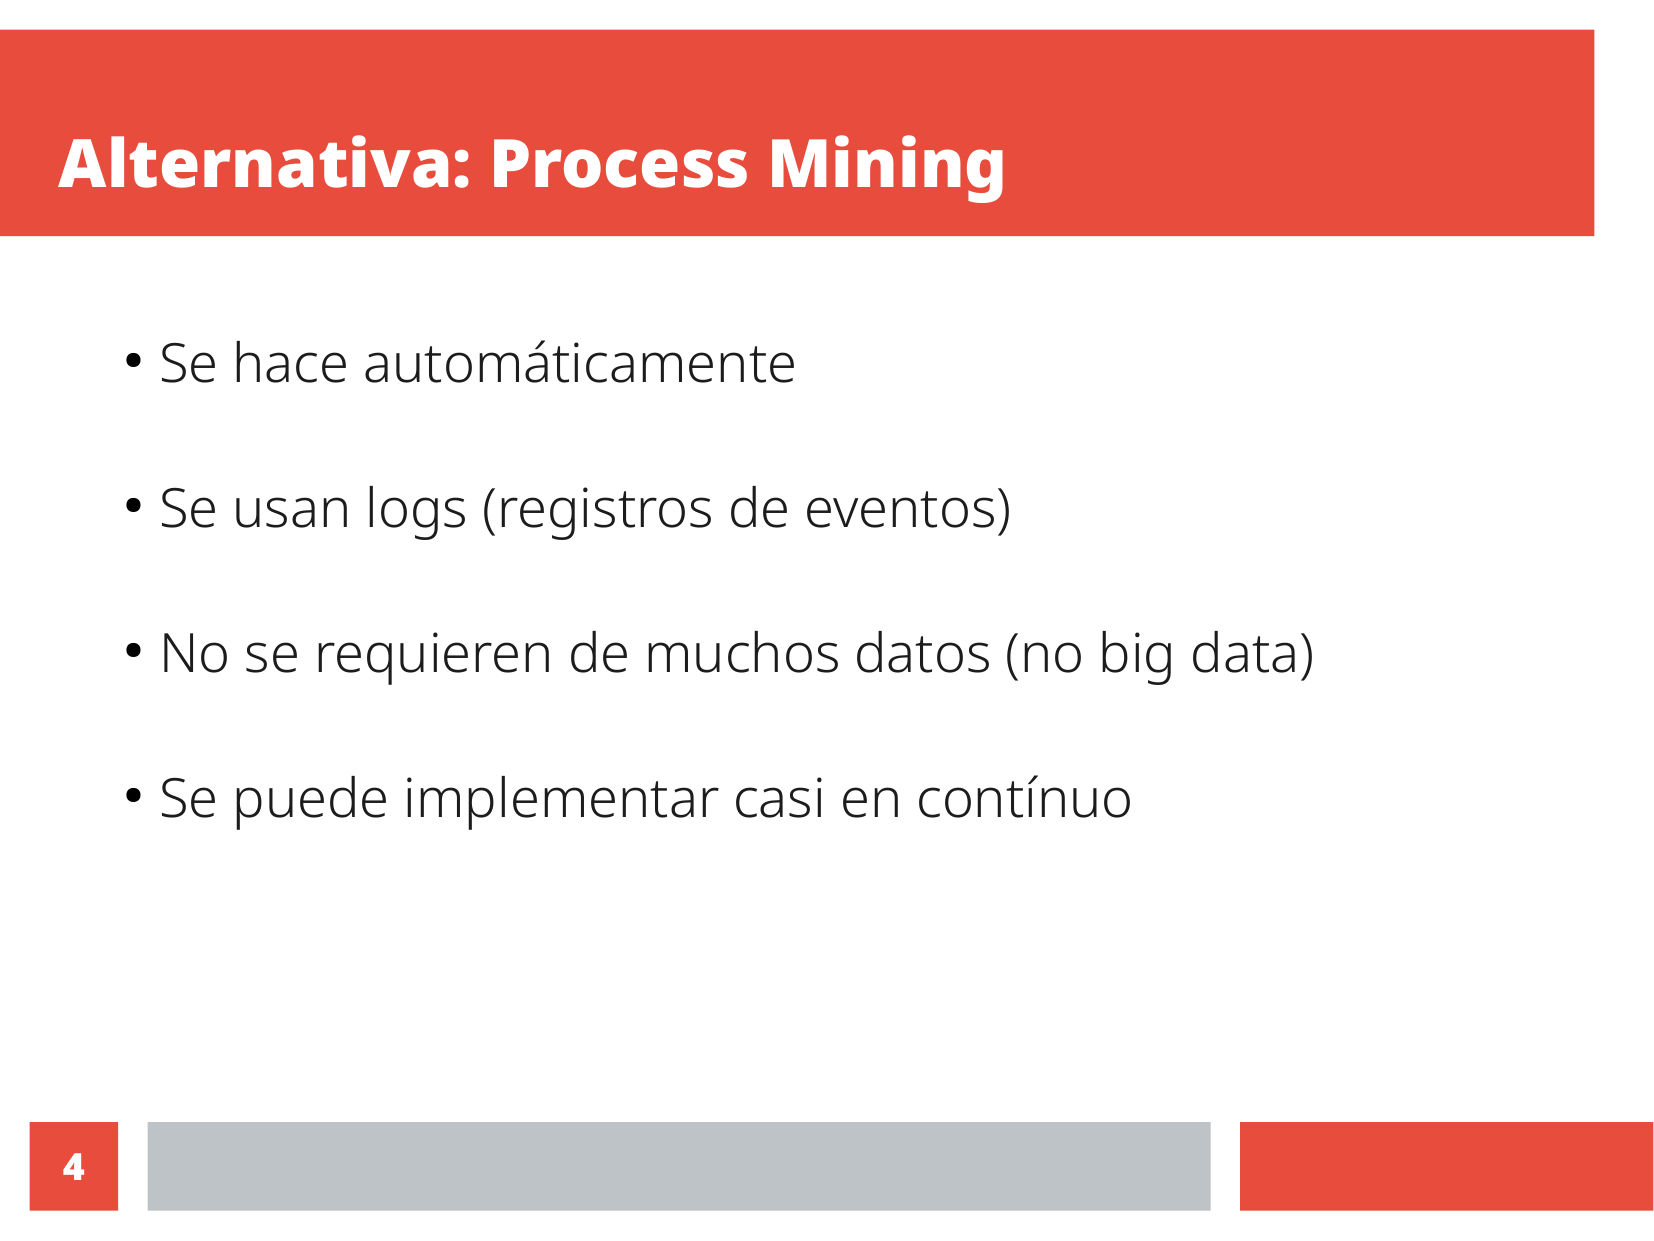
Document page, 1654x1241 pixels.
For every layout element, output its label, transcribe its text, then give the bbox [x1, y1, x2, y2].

subtitle Se hace automáticamente Se usan logs (registros de eventos) No se requieren de muchos datos (no big data) Se puede implementar casi en contínuo [124, 324, 1471, 1093]
title Alternativa: Process Mining [59, 59, 1595, 207]
